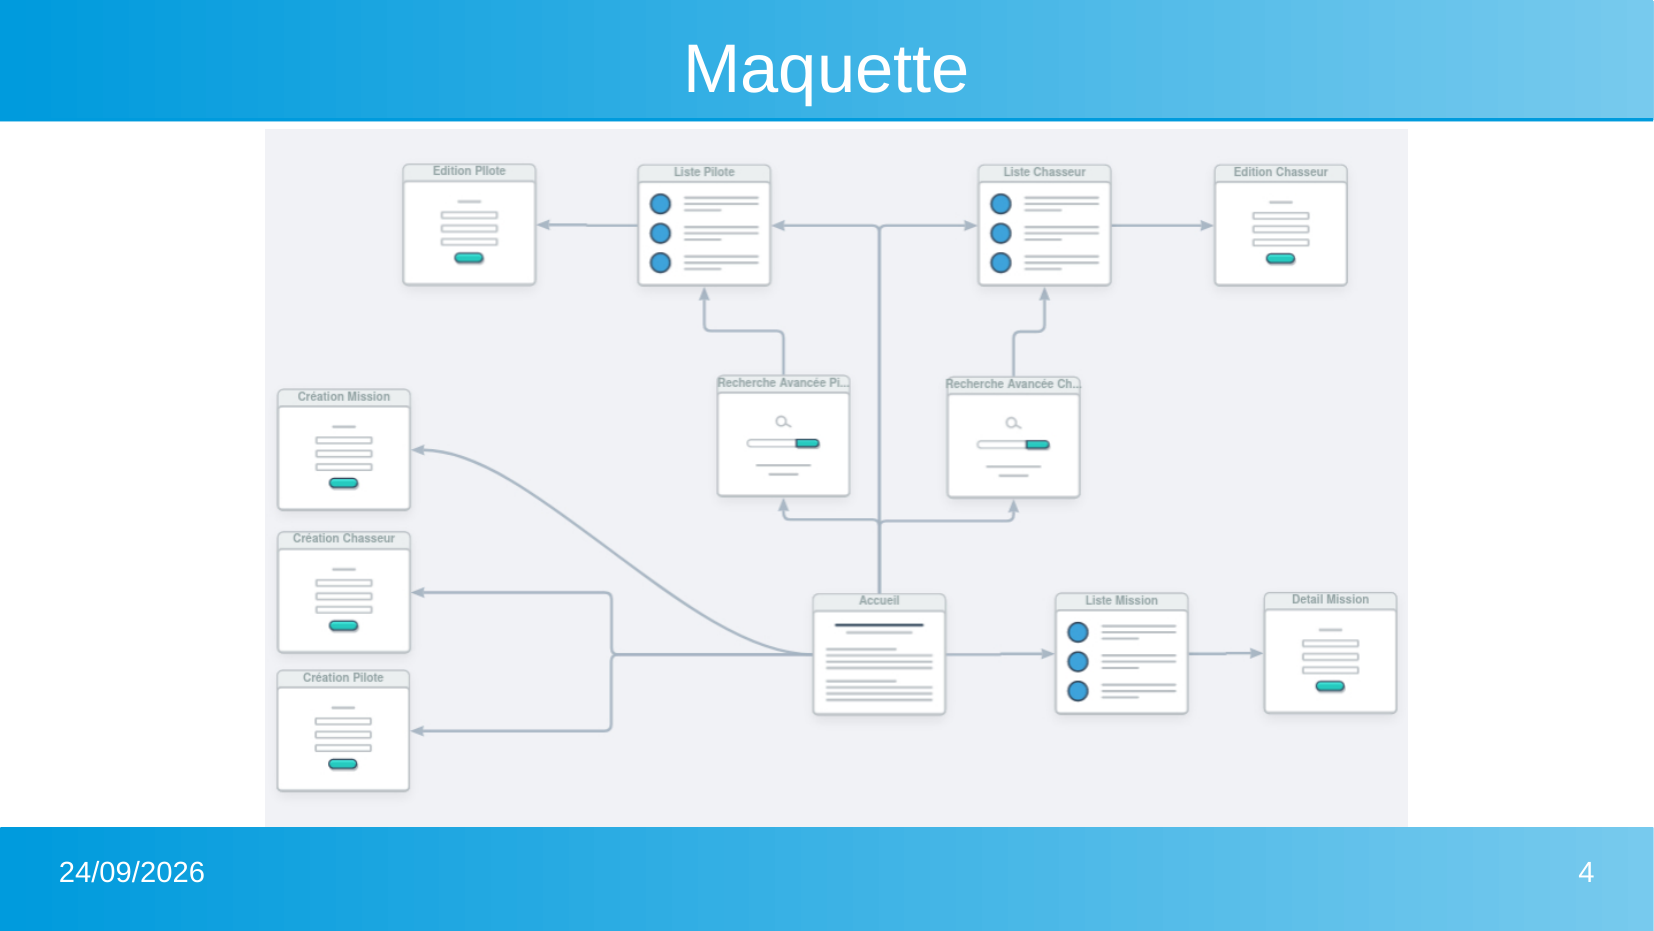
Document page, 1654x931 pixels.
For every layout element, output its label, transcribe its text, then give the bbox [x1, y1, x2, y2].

title Maquette [59, 29, 1595, 108]
picture [265, 129, 1408, 827]
